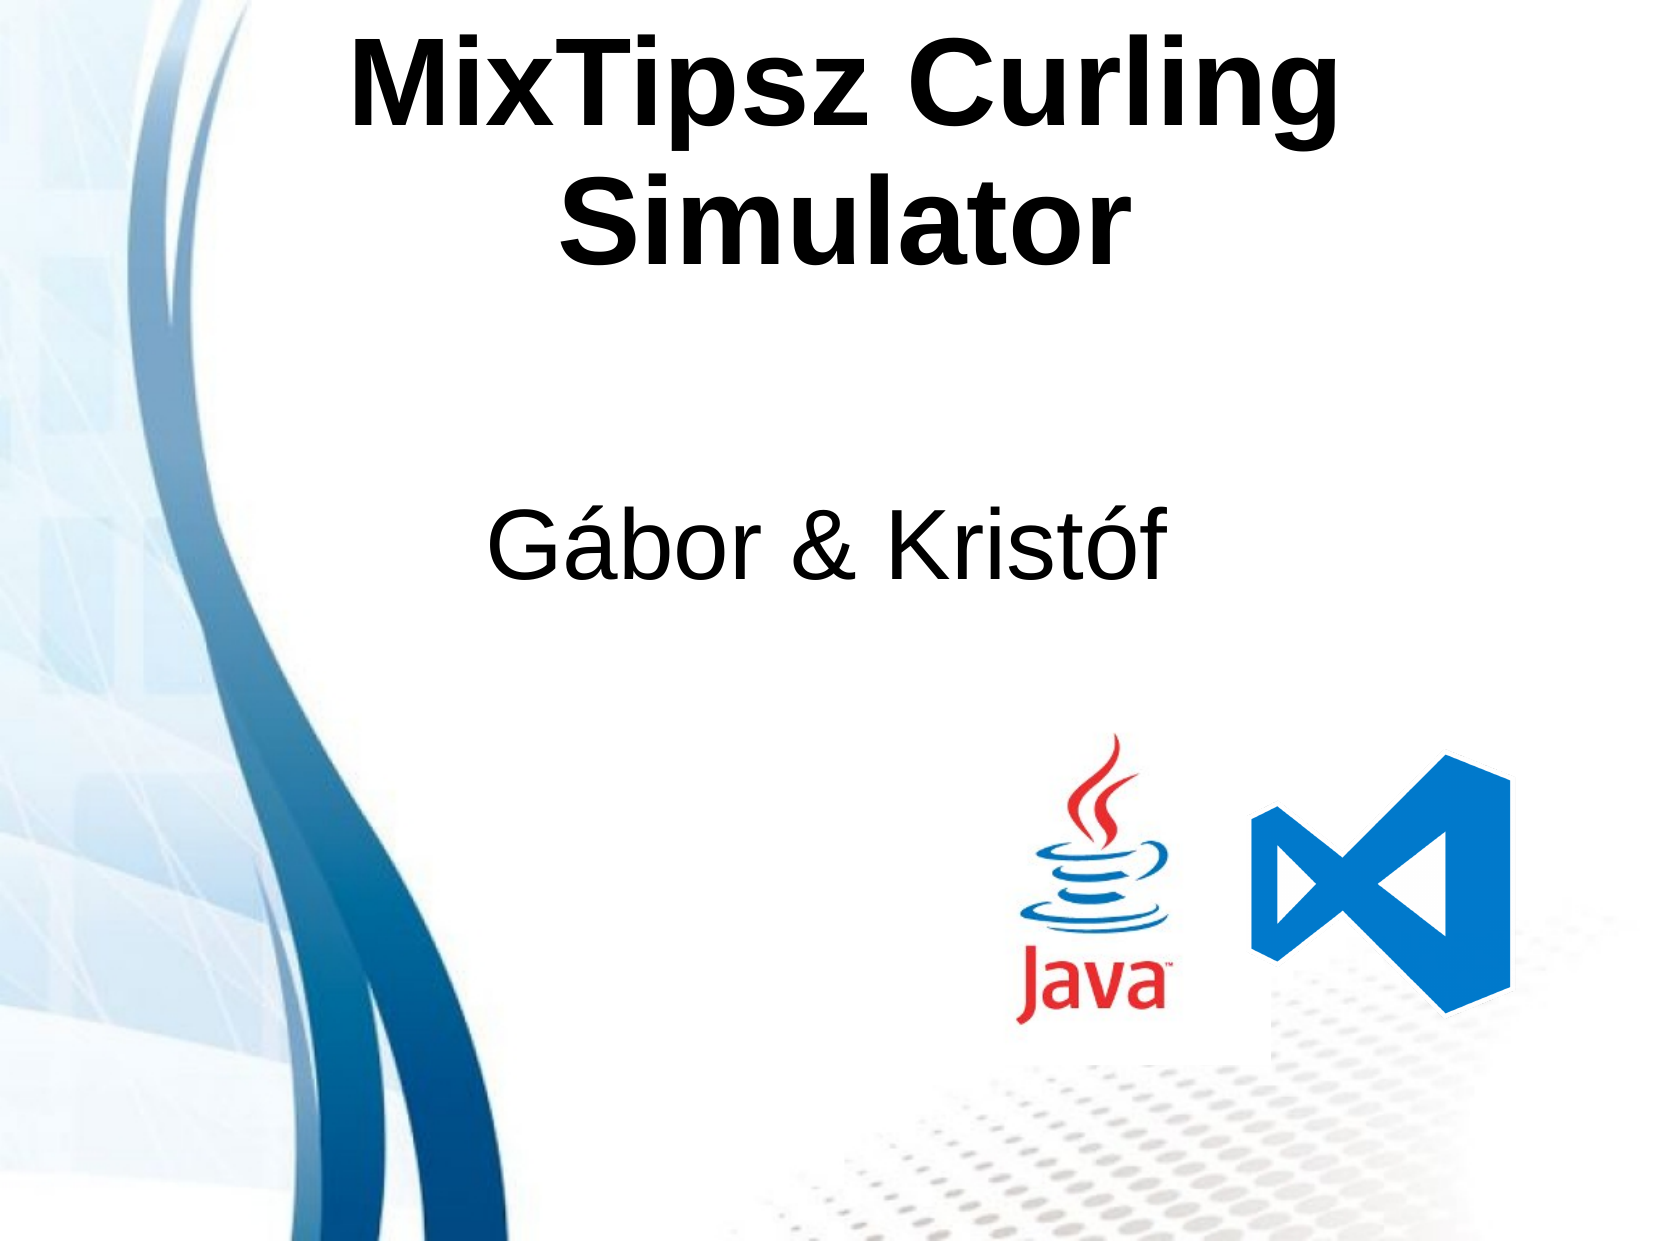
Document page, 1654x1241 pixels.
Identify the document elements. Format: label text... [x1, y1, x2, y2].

picture [0, 0, 1654, 1241]
title MixTipsz Curling Simulator [101, 11, 1591, 292]
subtitle Gábor & Kristóf [82, 290, 1571, 1010]
